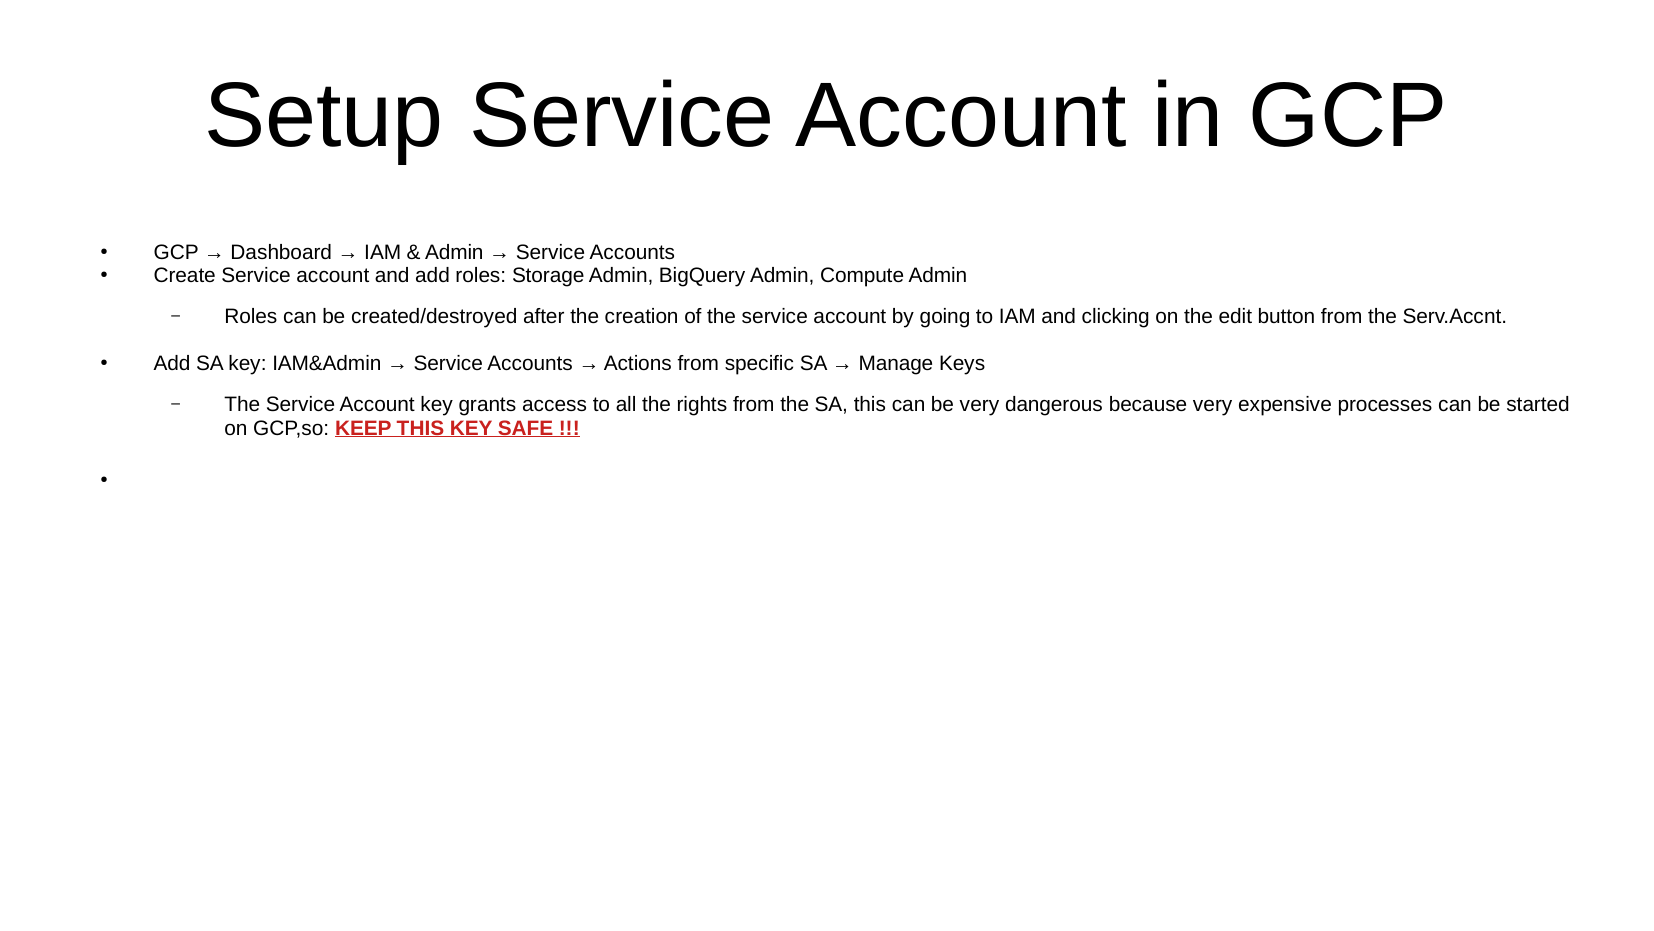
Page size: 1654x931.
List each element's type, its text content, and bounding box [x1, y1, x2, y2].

list GCP → Dashboard → IAM & Admin → Service Accounts Create Service account and add roles: Storage Admin, BigQuery Admin, Compute Admin Roles can be created/destroyed after the creation of the service account by going to IAM and clicking on the edit button from the Serv.Accnt. Add SA key: IAM&Admin → Service Accounts → Actions from specific SA → Manage Keys The Service Account key grants access to all the rights from the SA, this can be very dangerous because very expensive processes can be started on GCP,so: KEEP THIS KEY SAFE !!! [82, 217, 1571, 758]
title Setup Service Account in GCP [82, 37, 1571, 193]
